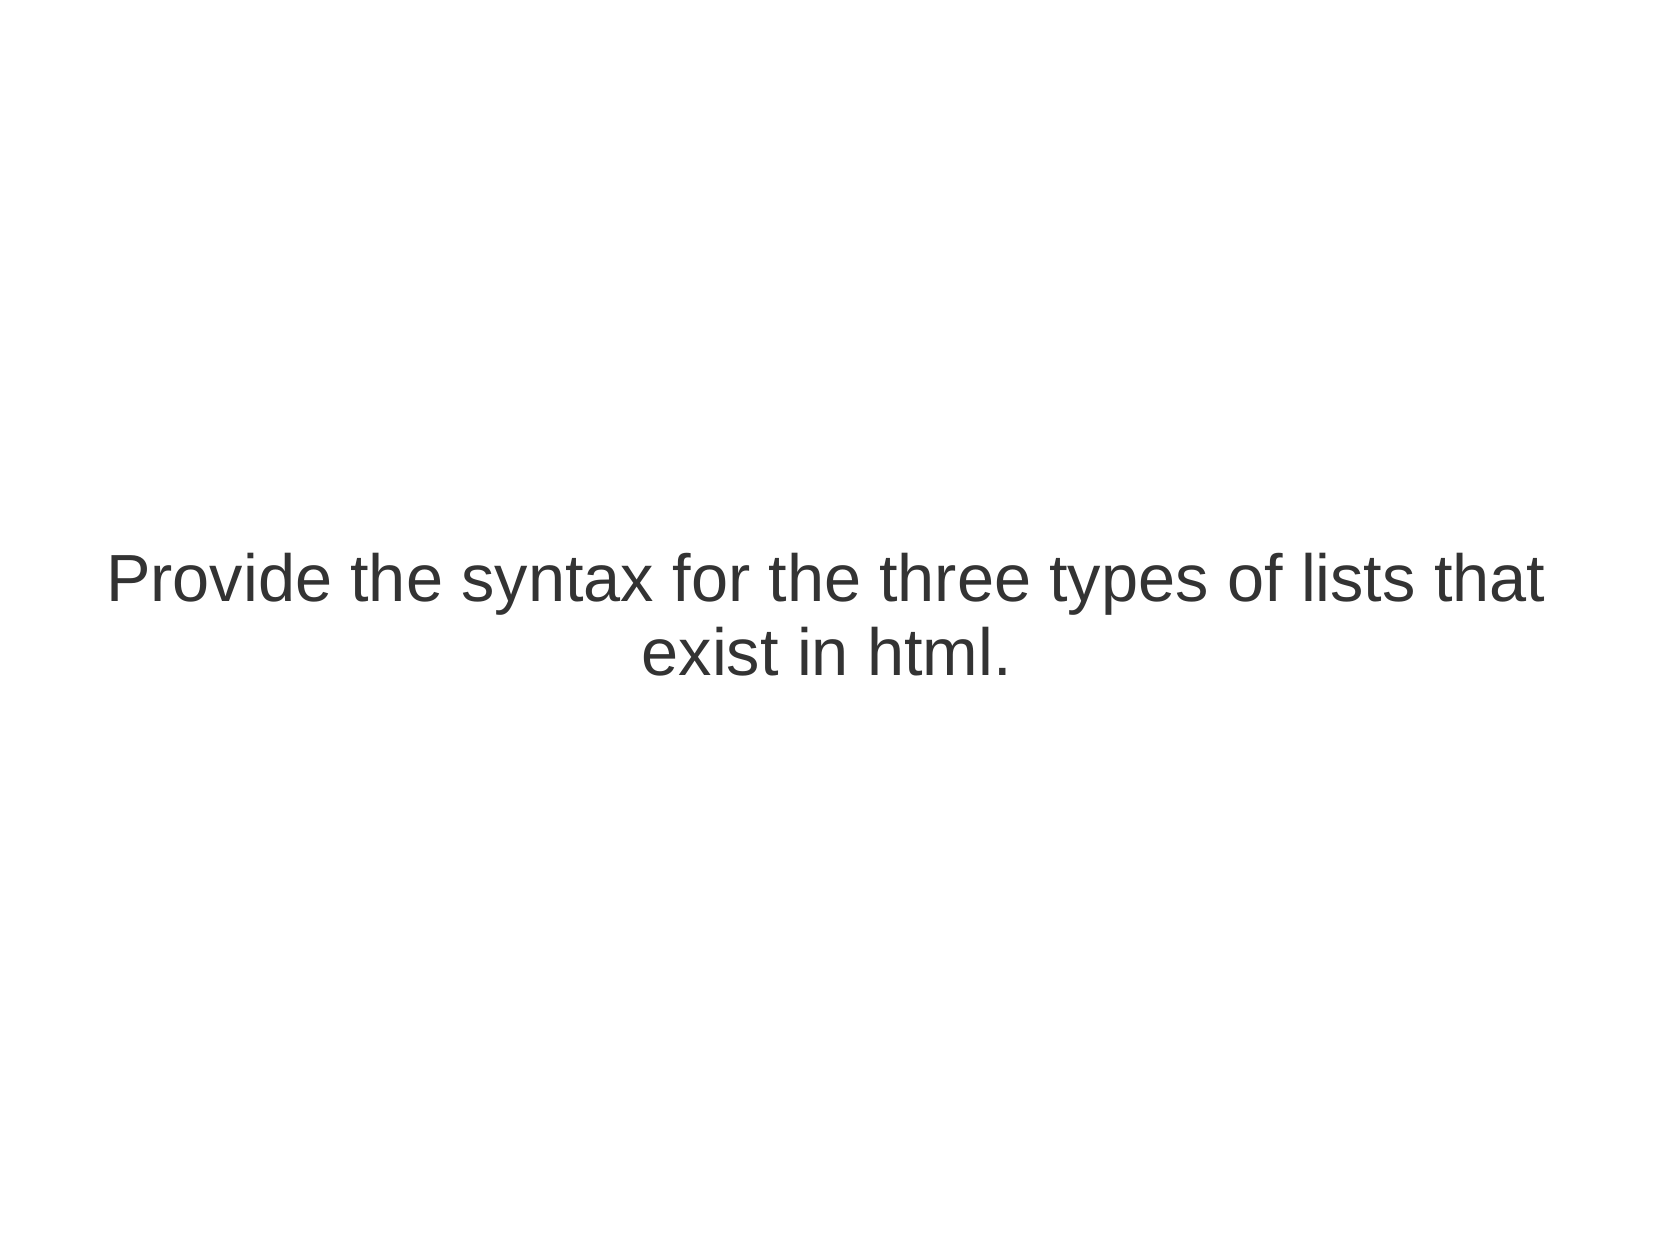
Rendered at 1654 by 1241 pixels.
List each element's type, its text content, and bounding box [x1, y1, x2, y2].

subtitle Provide the syntax for the three types of lists that exist in html. [82, 49, 1571, 1182]
